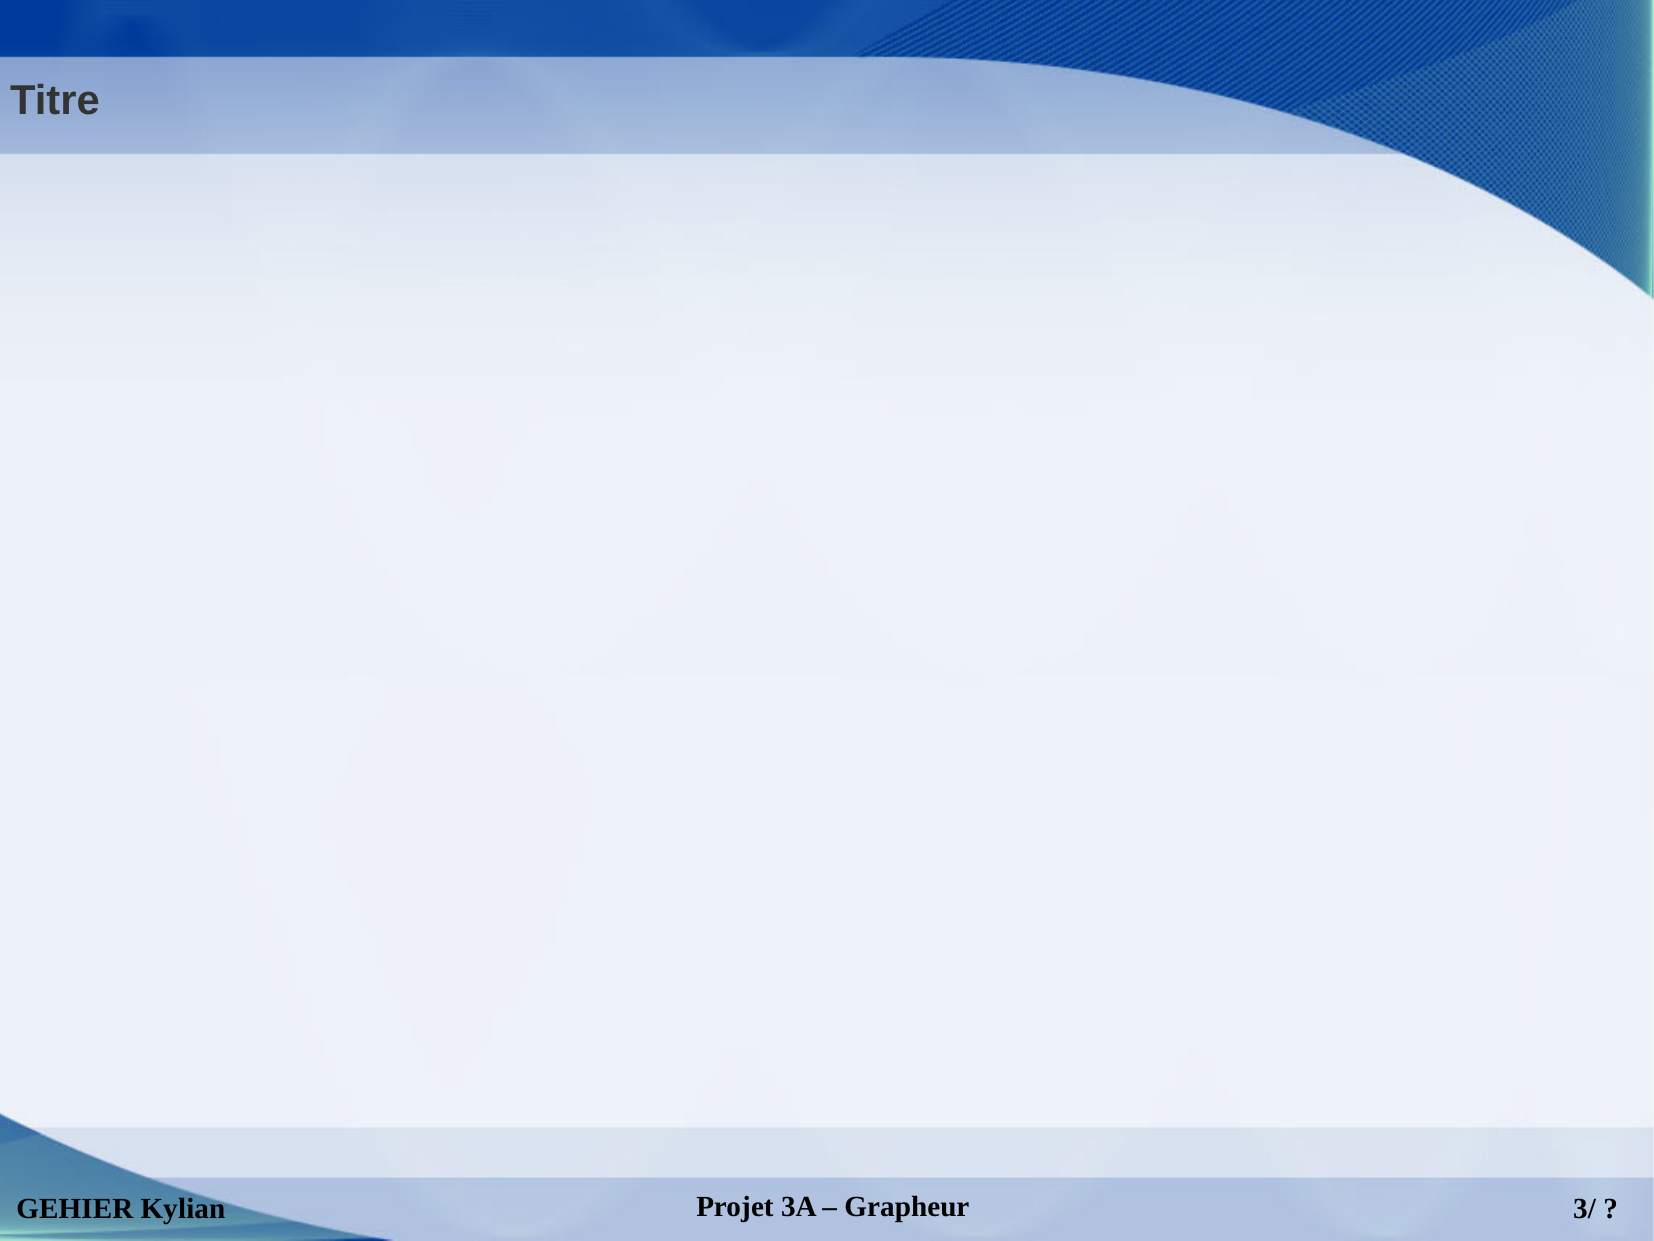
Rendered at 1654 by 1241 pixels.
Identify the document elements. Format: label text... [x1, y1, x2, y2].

text_box Titre [0, 69, 1047, 161]
picture [0, 0, 1654, 1241]
